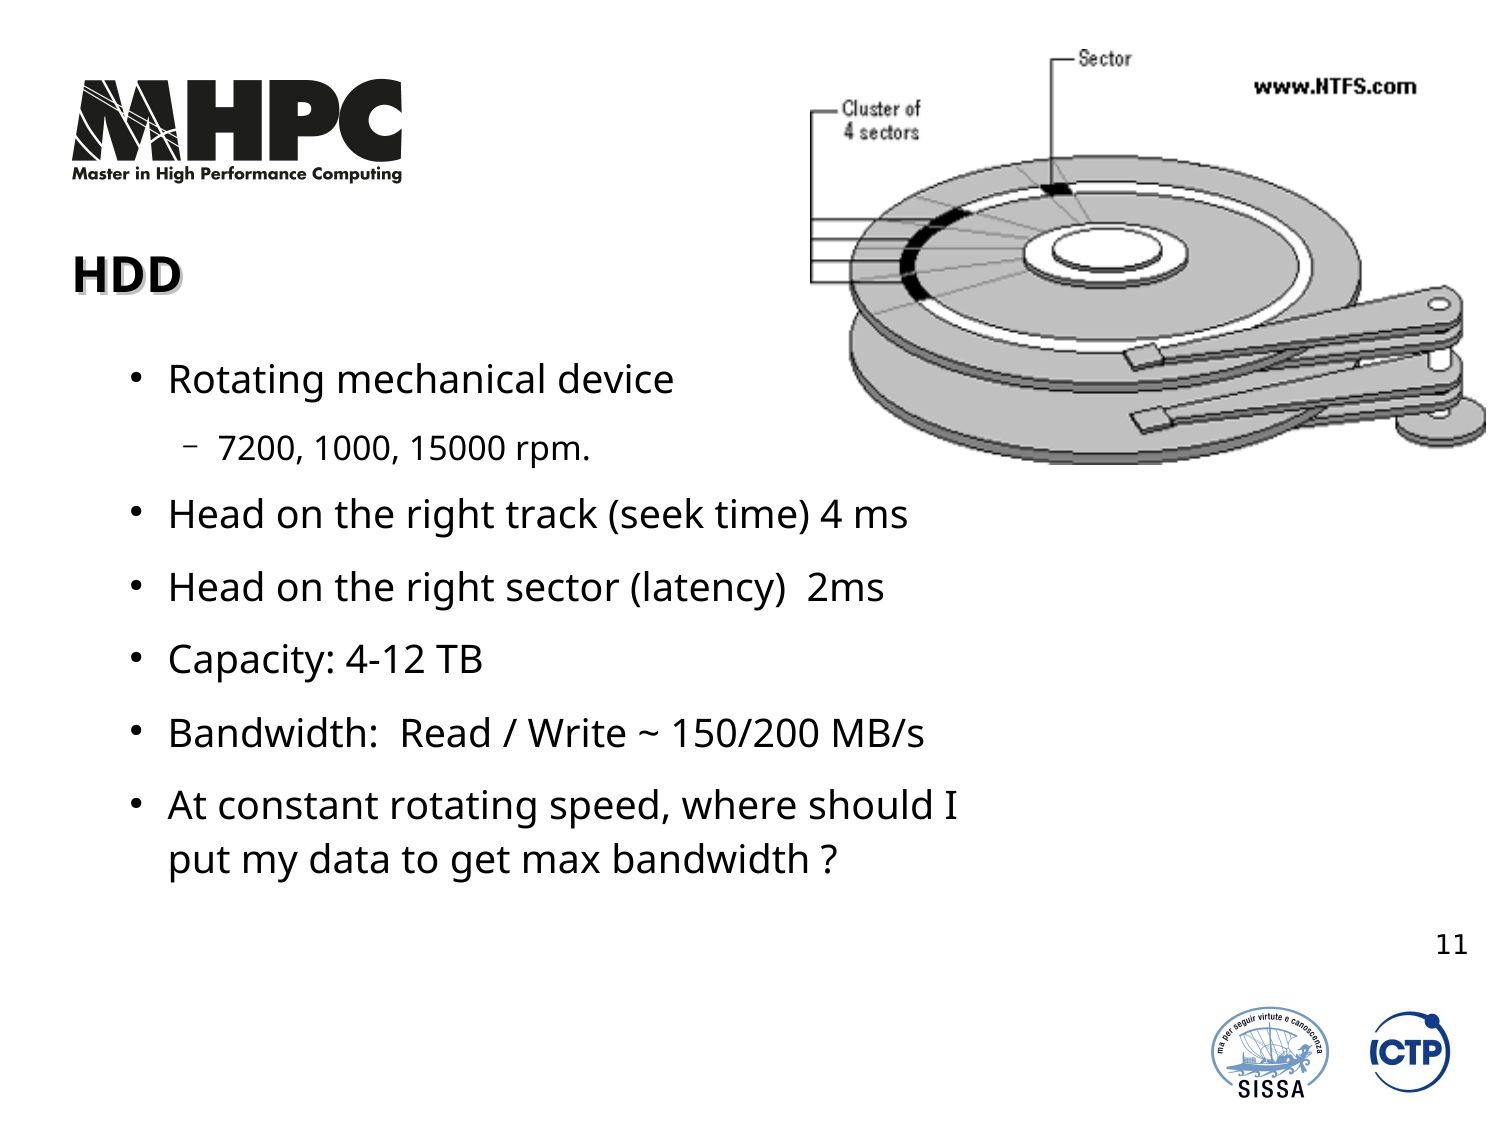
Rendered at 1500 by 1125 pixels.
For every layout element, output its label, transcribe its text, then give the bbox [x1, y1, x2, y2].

list Rotating mechanical device 7200, 1000, 15000 rpm. Head on the right track (seek time) 4 ms Head on the right sector (latency) 2ms Capacity: 4-12 TB Bandwidth: Read / Write ~ 150/200 MB/s At constant rotating speed, where should I put my data to get max bandwidth ? [97, 351, 961, 1025]
title HDD [71, 179, 810, 368]
picture [13, 10, 1500, 1125]
